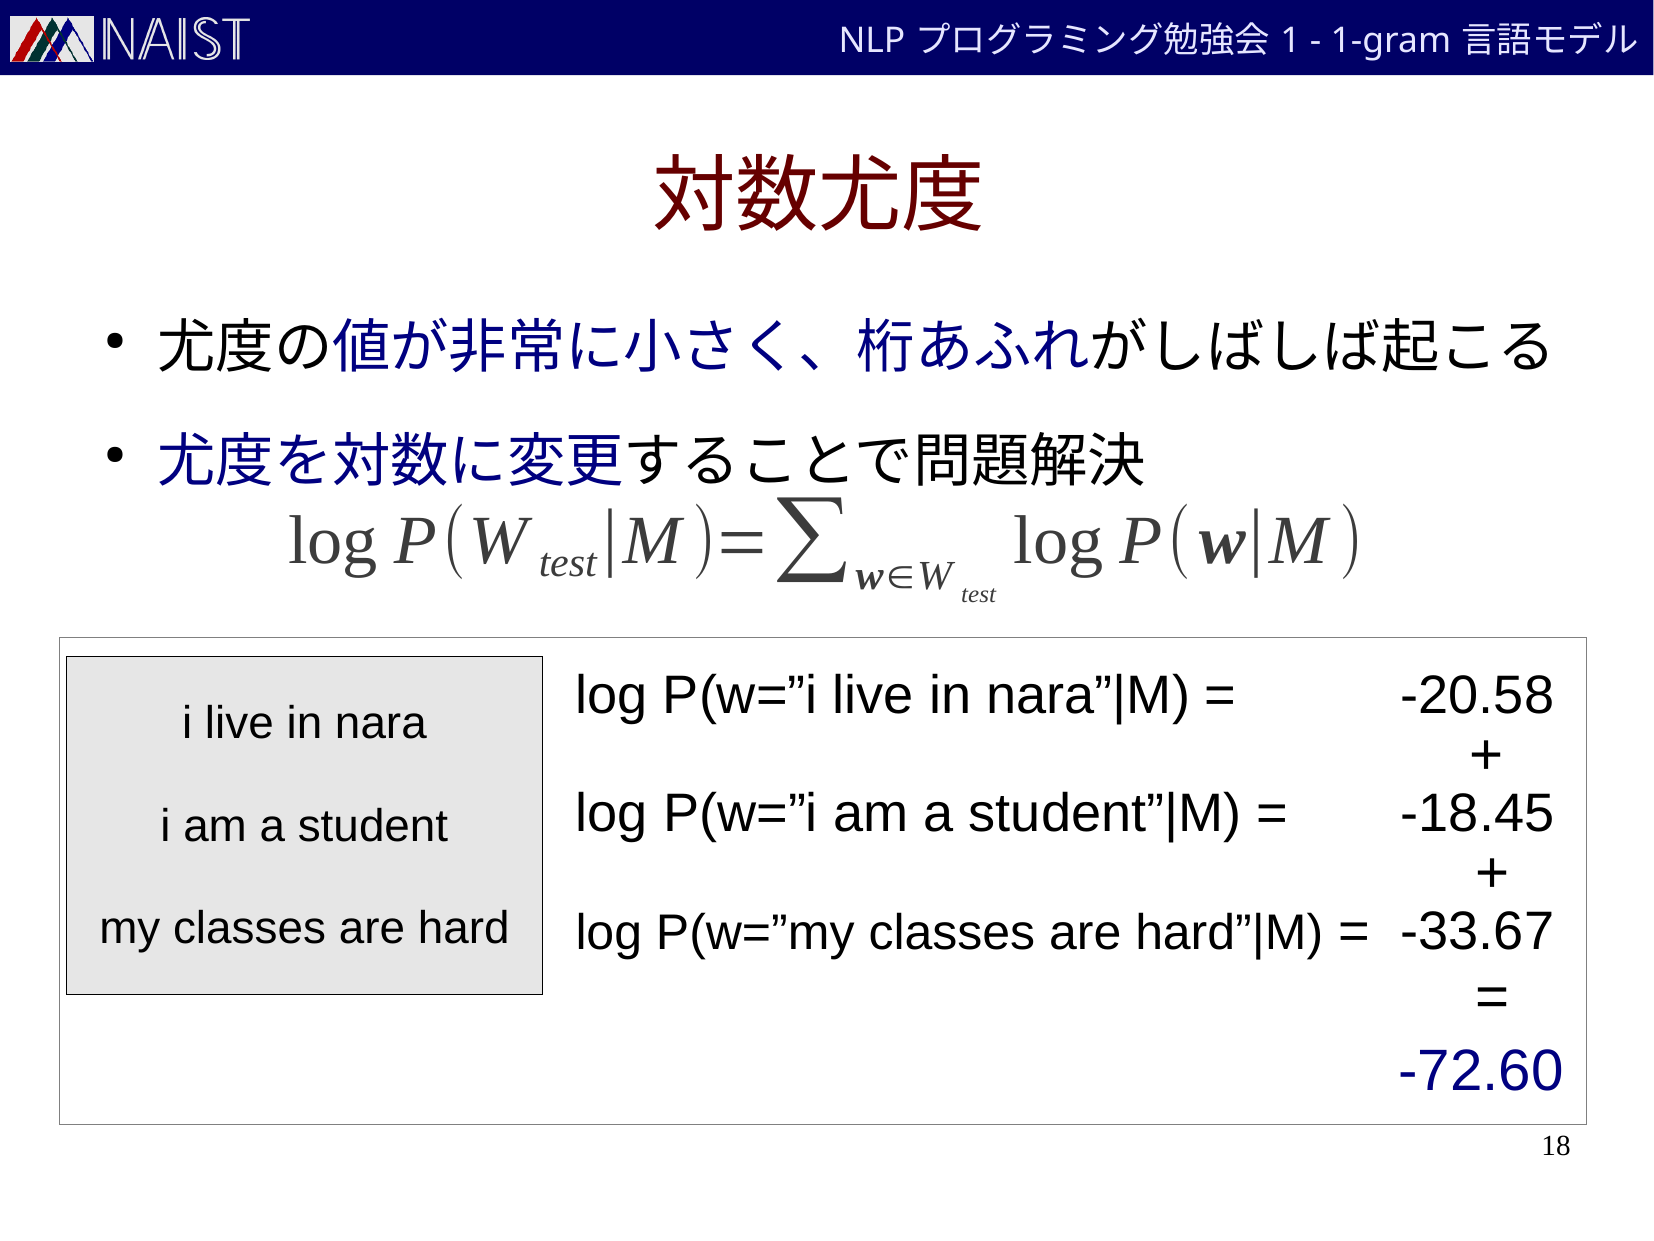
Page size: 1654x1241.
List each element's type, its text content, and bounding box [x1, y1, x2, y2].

text_box + [1460, 832, 1520, 921]
title 対数尤度 [75, 92, 1564, 285]
picture [102, 17, 251, 60]
text_box + [1454, 714, 1519, 795]
list 尤度の値が非常に小さく、桁あふれがしばしば起こる 尤度を対数に変更することで問題解決 [86, 300, 1576, 460]
text_box -72.60 [1383, 1030, 1579, 1111]
picture [10, 16, 94, 62]
text_box i live in nara i am a student my classes are hard [66, 656, 543, 995]
text_box log P(w=”my classes are hard”|M) = -33.67 [560, 892, 1585, 969]
text_box log P(w=”i live in nara”|M) = -20.58 [560, 656, 1585, 733]
chart [270, 490, 1381, 606]
text_box = [1460, 956, 1525, 1037]
text_box log P(w=”i am a student”|M) = -18.45 [560, 774, 1585, 851]
